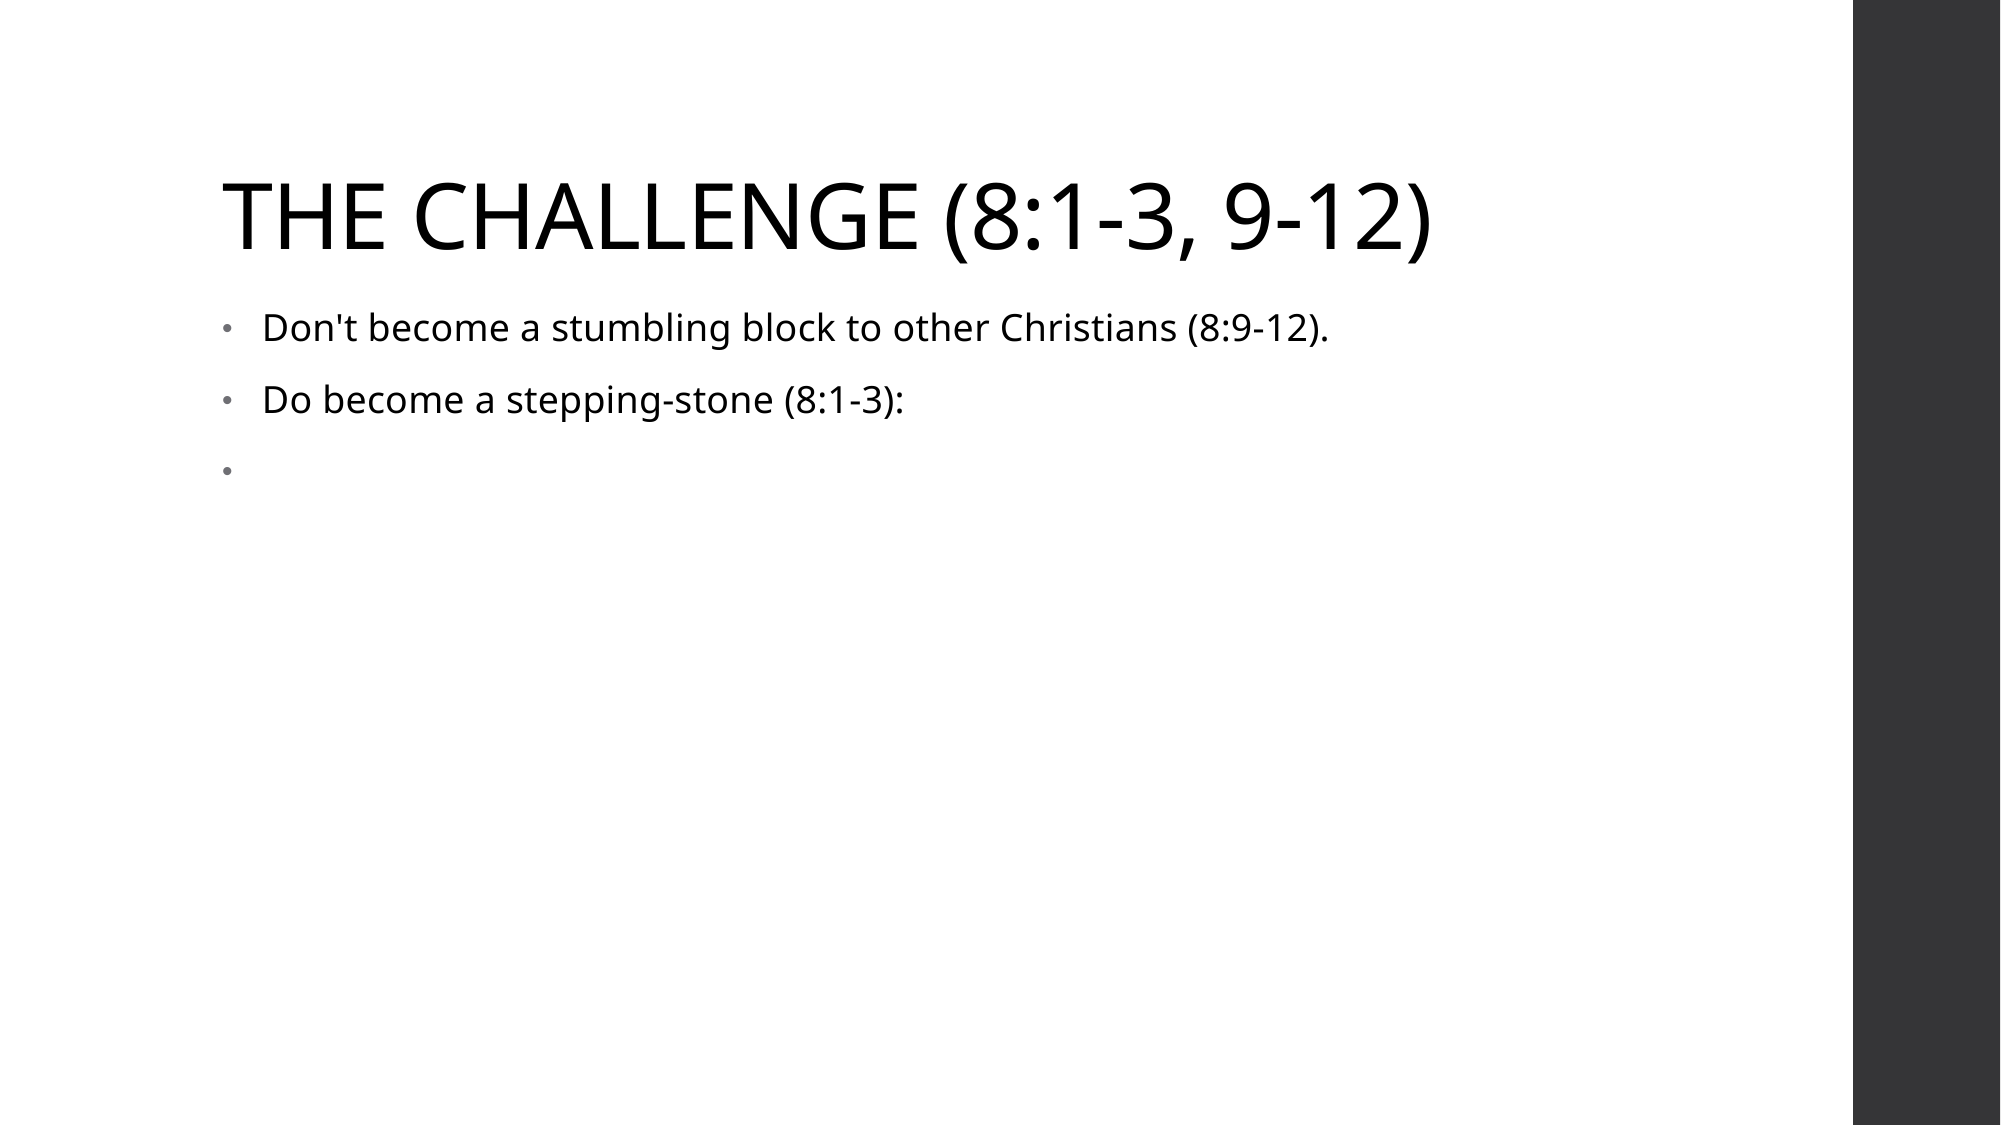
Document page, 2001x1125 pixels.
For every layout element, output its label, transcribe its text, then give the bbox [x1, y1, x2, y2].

title THE CHALLENGE (8:1-3, 9-12) [206, 60, 1797, 278]
list Don't become a stumbling block to other Christians (8:9-12). Do become a stepping-stone (8:1-3): [206, 299, 1617, 1014]
